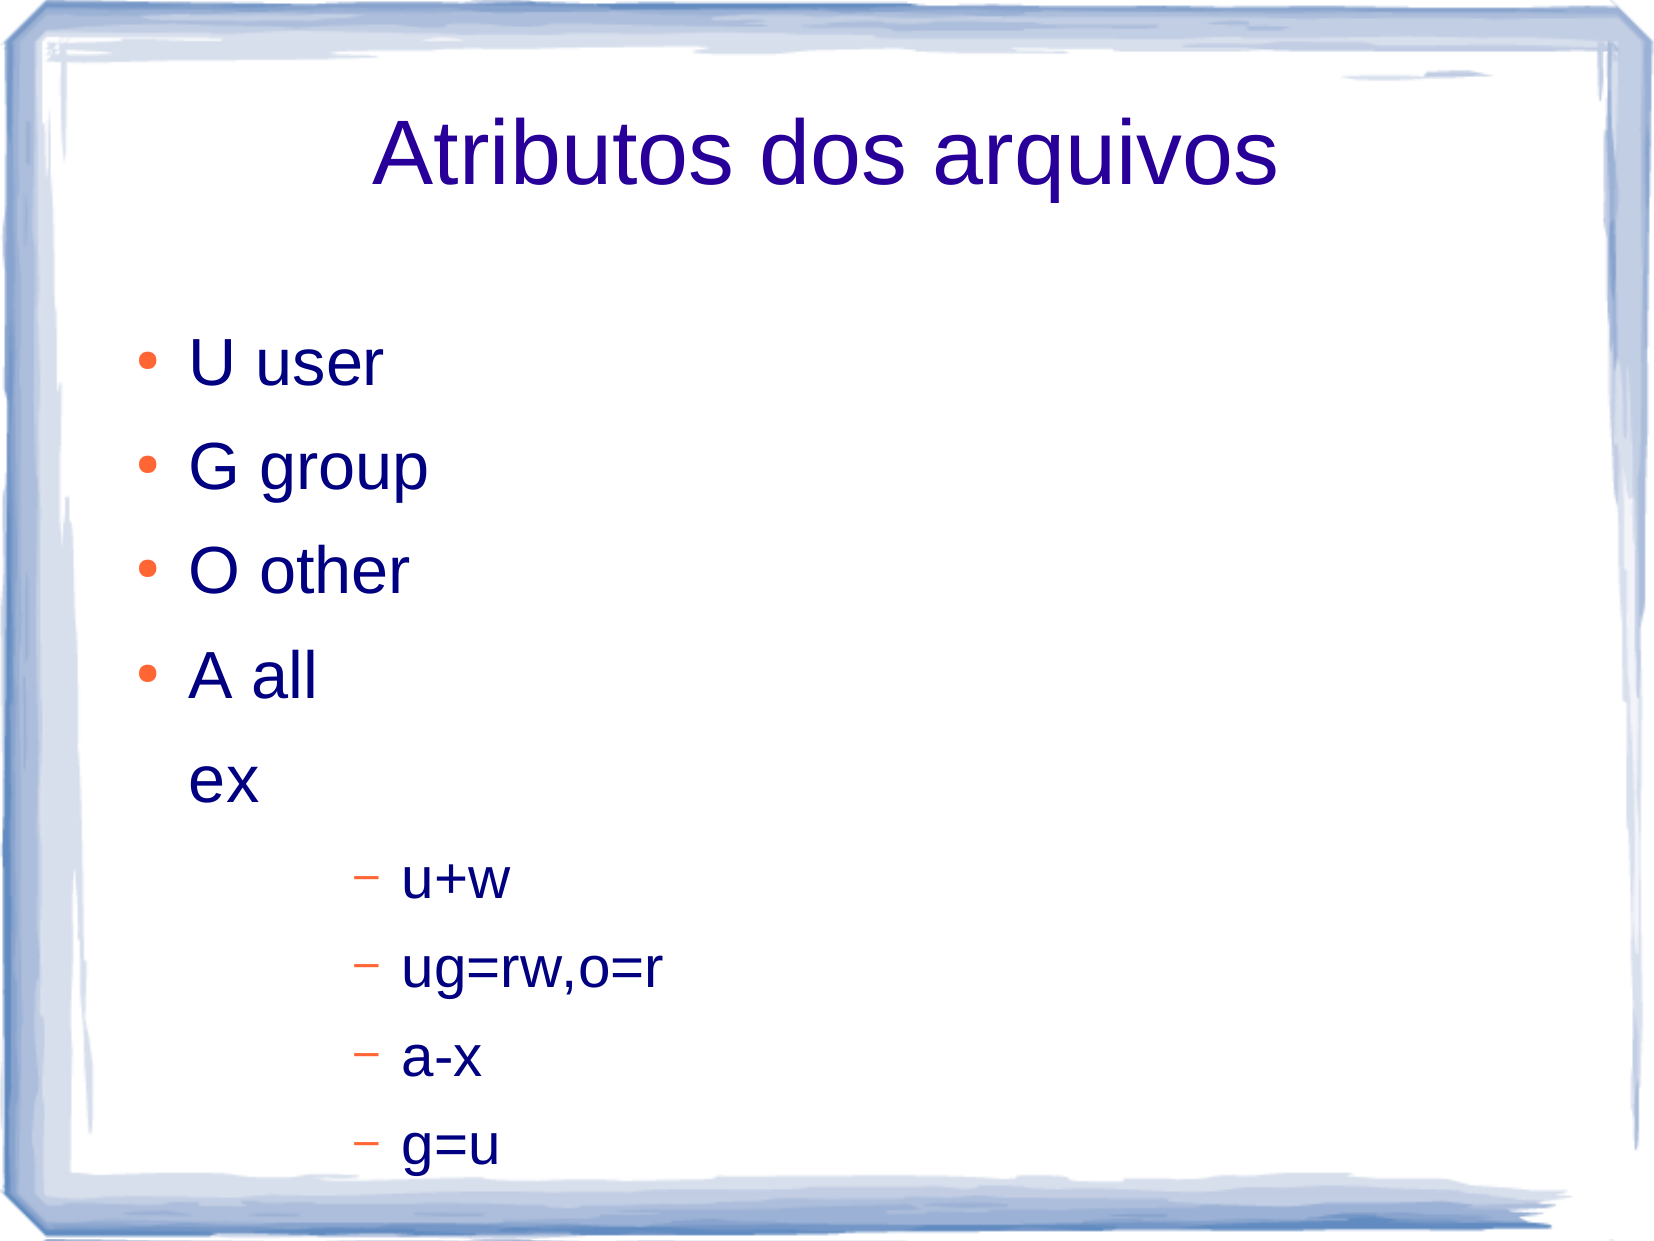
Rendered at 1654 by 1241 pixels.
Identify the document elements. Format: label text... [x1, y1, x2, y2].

list U user G group O other A all ex u+w ug=rw,o=r a-x g=u [118, 324, 1571, 1178]
picture [0, 0, 1654, 1241]
title Atributos dos arquivos [82, 49, 1571, 257]
